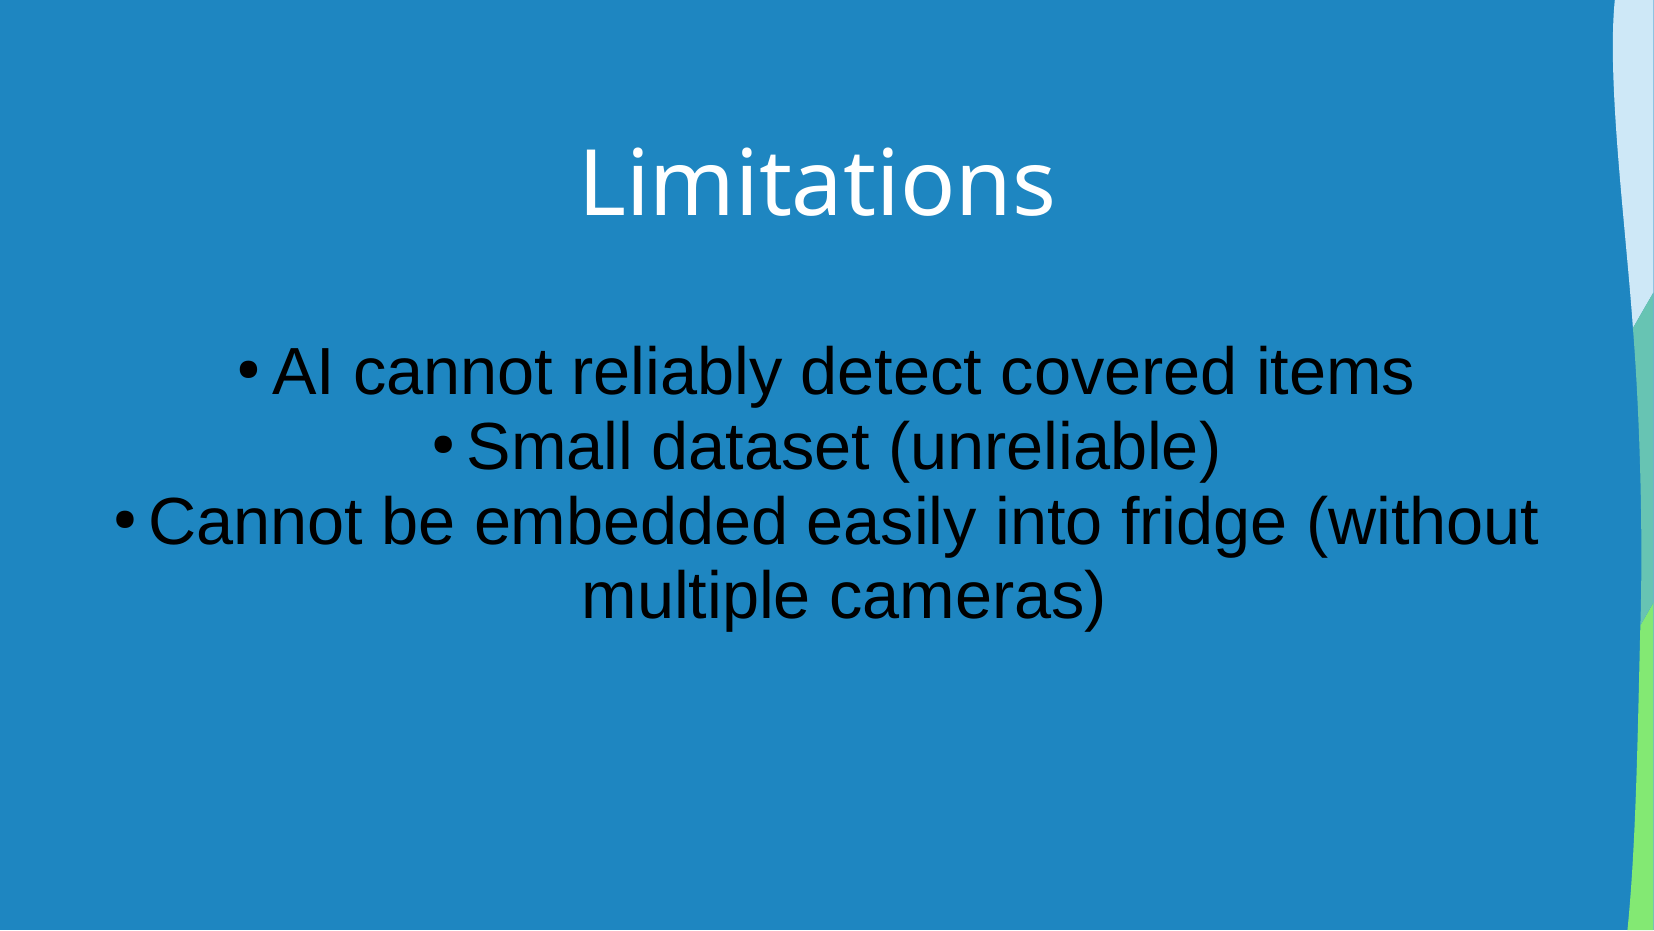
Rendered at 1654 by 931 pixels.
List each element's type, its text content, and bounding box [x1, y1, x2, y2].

title Limitations [105, 102, 1530, 258]
subtitle AI cannot reliably detect covered items Small dataset (unreliable) Cannot be embedded easily into fridge (without multiple cameras) [82, 285, 1571, 757]
